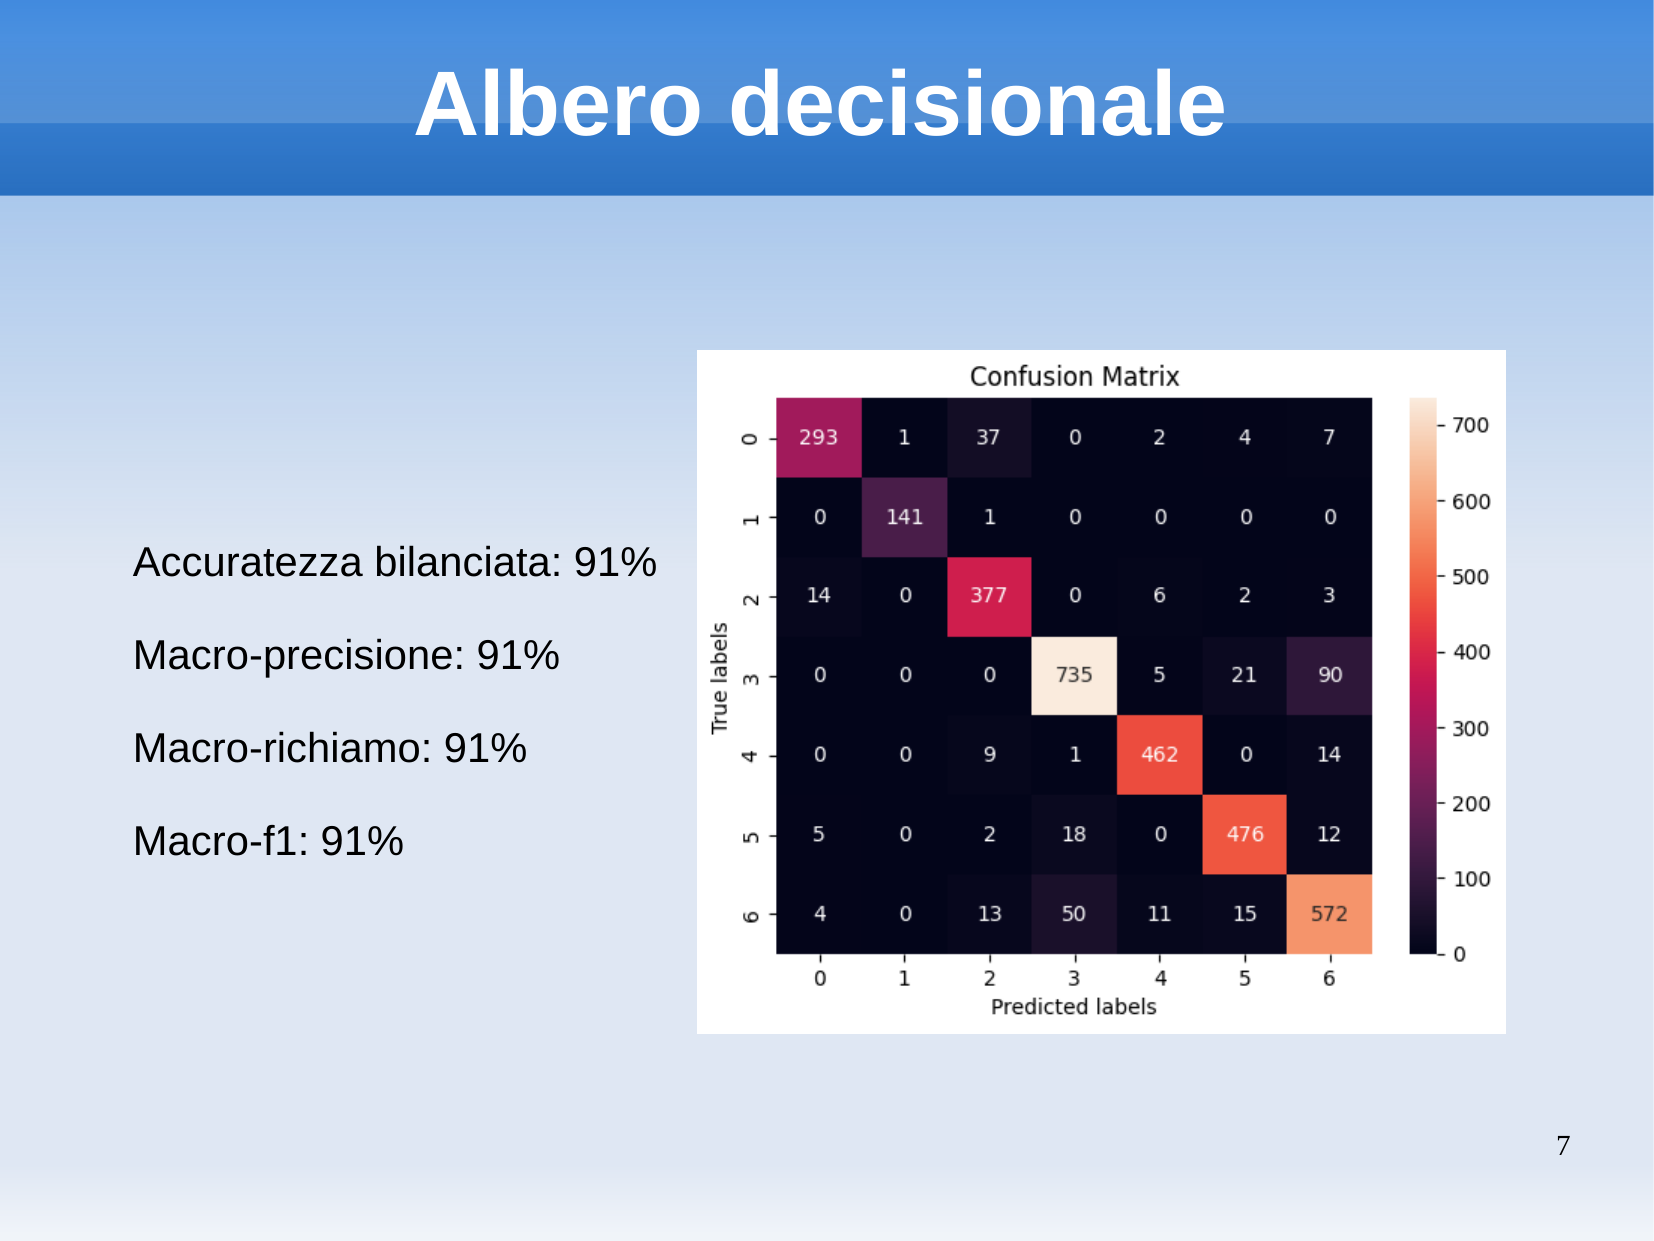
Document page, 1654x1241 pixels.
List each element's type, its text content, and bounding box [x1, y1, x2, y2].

text_box Accuratezza bilanciata: 91% Macro-precisione: 91% Macro-richiamo: 91% Macro-f1: 91% [118, 531, 680, 857]
title Albero decisionale [76, 0, 1565, 208]
picture [0, 0, 1654, 1241]
